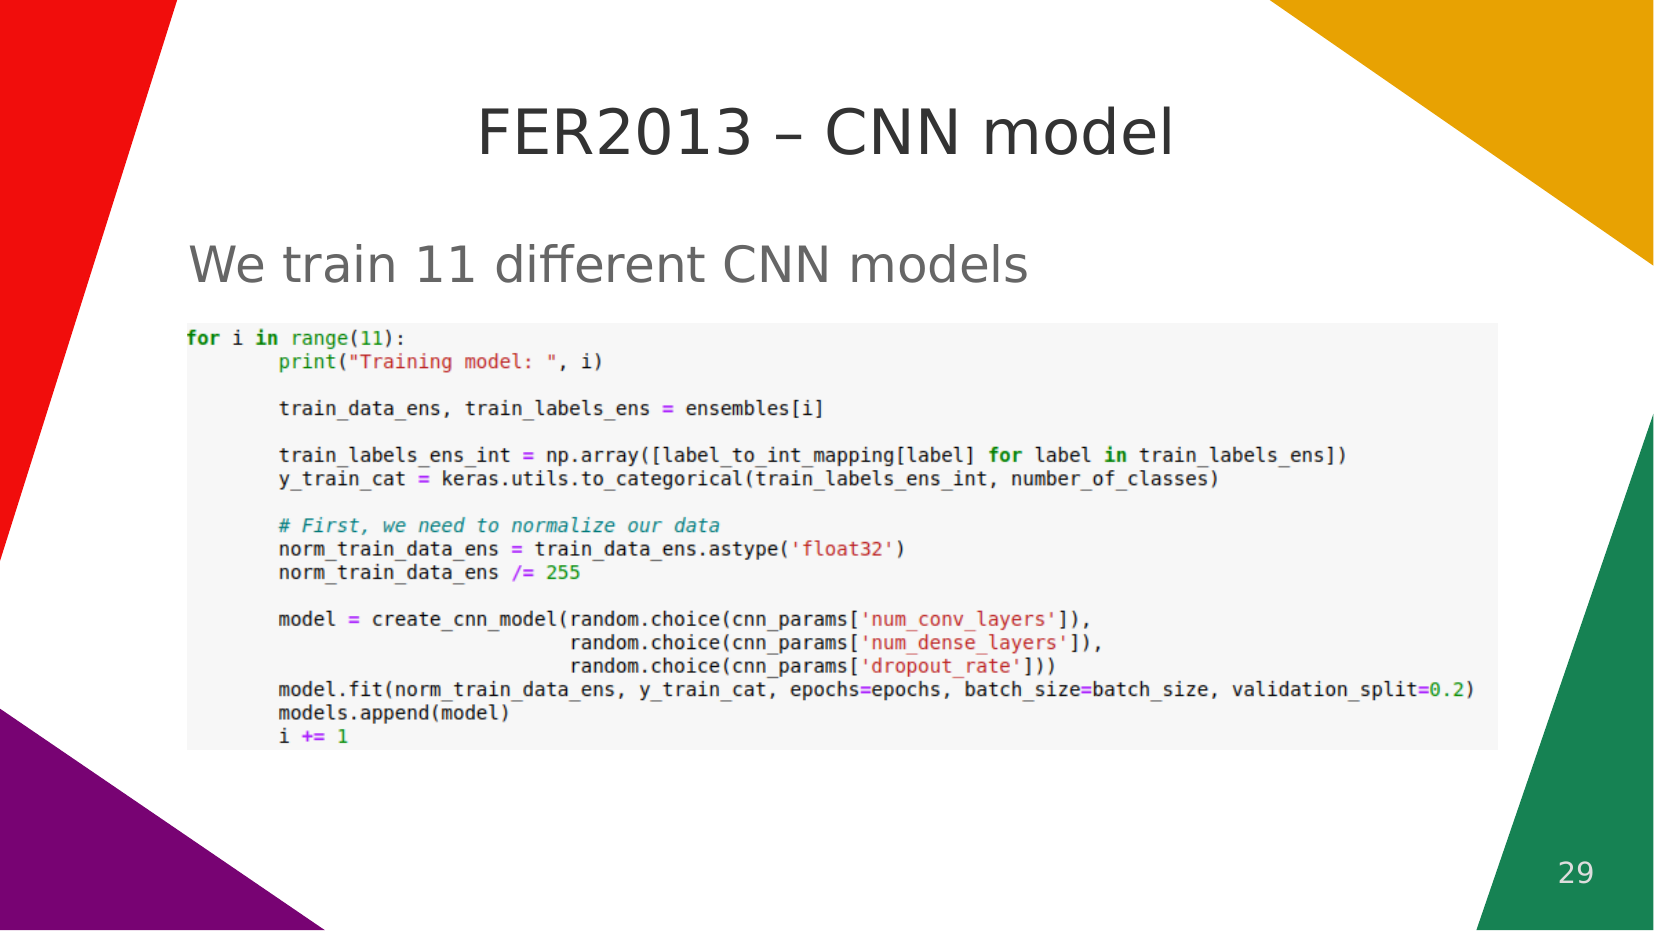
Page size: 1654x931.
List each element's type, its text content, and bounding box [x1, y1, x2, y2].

title FER2013 – CNN model [118, 59, 1536, 207]
list We train 11 different CNN models [118, 236, 1536, 827]
picture [187, 323, 1498, 751]
